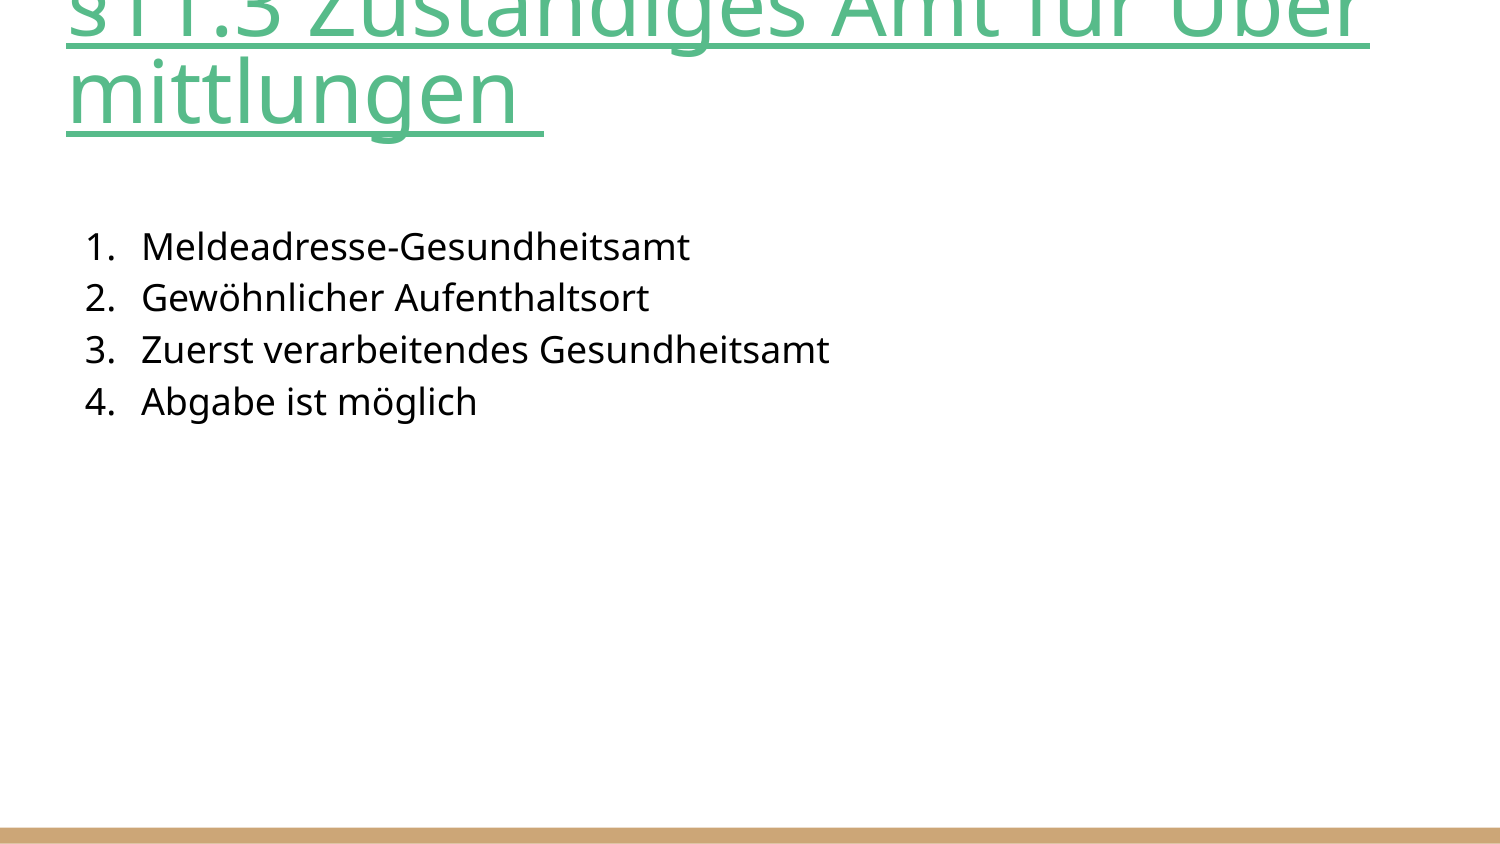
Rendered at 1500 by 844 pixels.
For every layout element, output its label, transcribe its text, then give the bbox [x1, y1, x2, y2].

title §11.3 Zuständiges Amt für Übermittlungen [51, 51, 1449, 189]
list Meldeadresse-Gesundheitsamt Gewöhnlicher Aufenthaltsort Zuerst verarbeitendes Gesundheitsamt Abgabe ist möglich [51, 200, 1449, 752]
